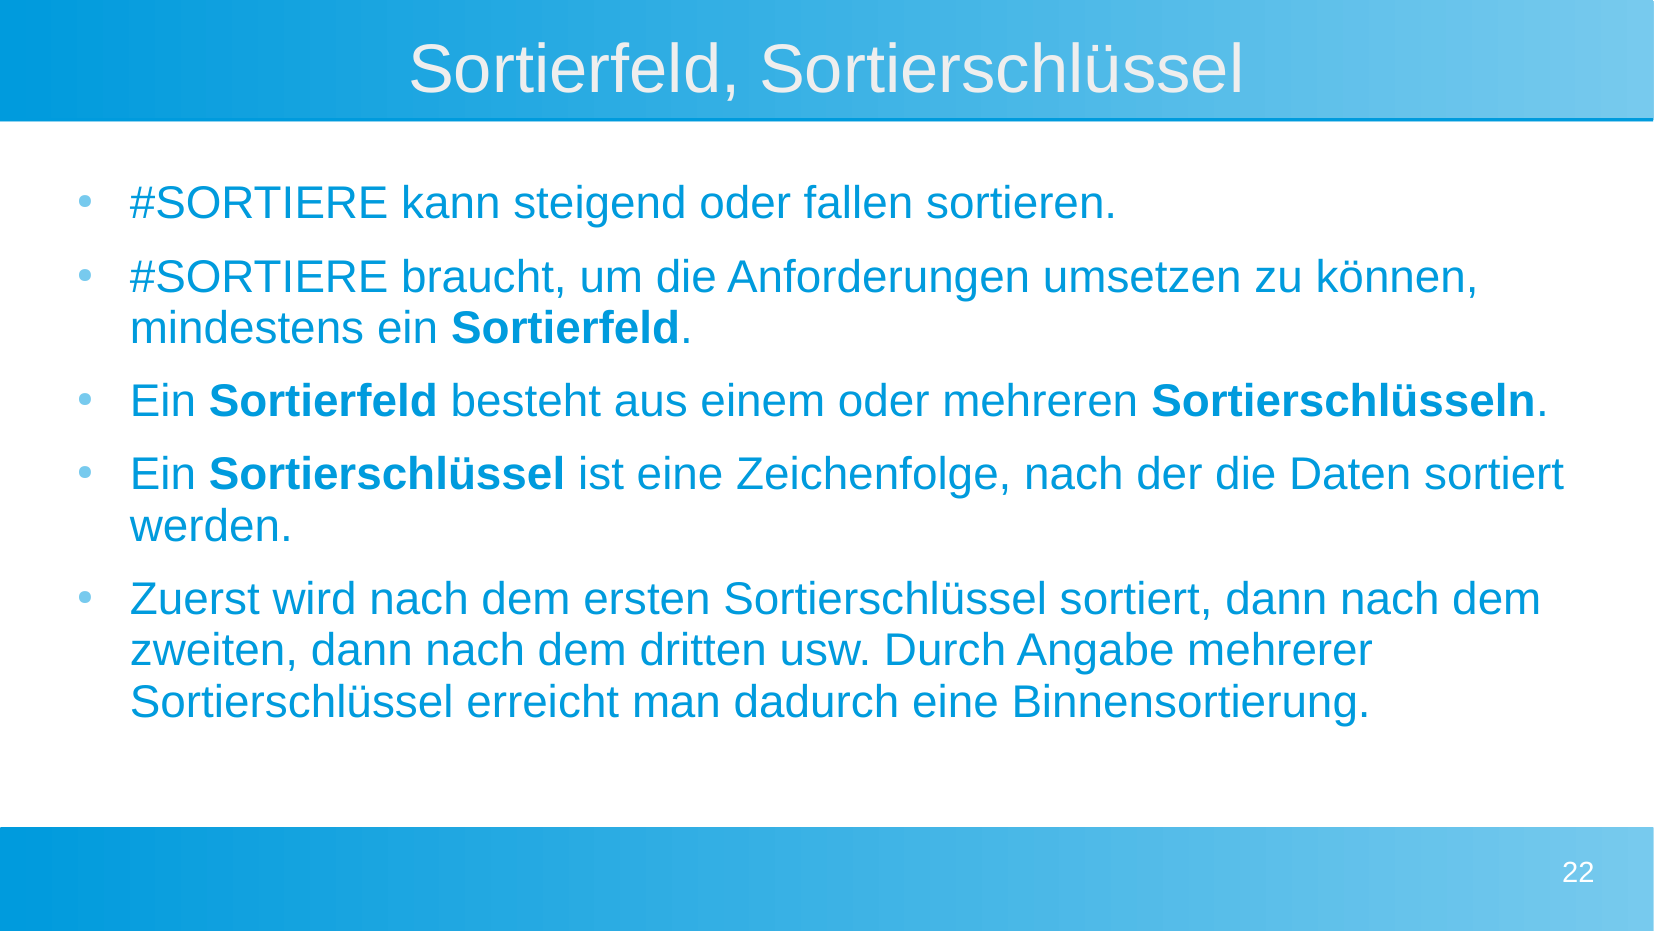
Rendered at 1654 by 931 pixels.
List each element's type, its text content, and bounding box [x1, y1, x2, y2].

title Sortierfeld, Sortierschlüssel [59, 29, 1595, 108]
list #SORTIERE kann steigend oder fallen sortieren. #SORTIERE braucht, um die Anforderungen umsetzen zu können, mindestens ein Sortierfeld. Ein Sortierfeld besteht aus einem oder mehreren Sortierschlüsseln. Ein Sortierschlüssel ist eine Zeichenfolge, nach der die Daten sortiert werden. Zuerst wird nach dem ersten Sortierschlüssel sortiert, dann nach dem zweiten, dann nach dem dritten usw. Durch Angabe mehrerer Sortierschlüssel erreicht man dadurch eine Binnensortierung. [59, 177, 1595, 768]
